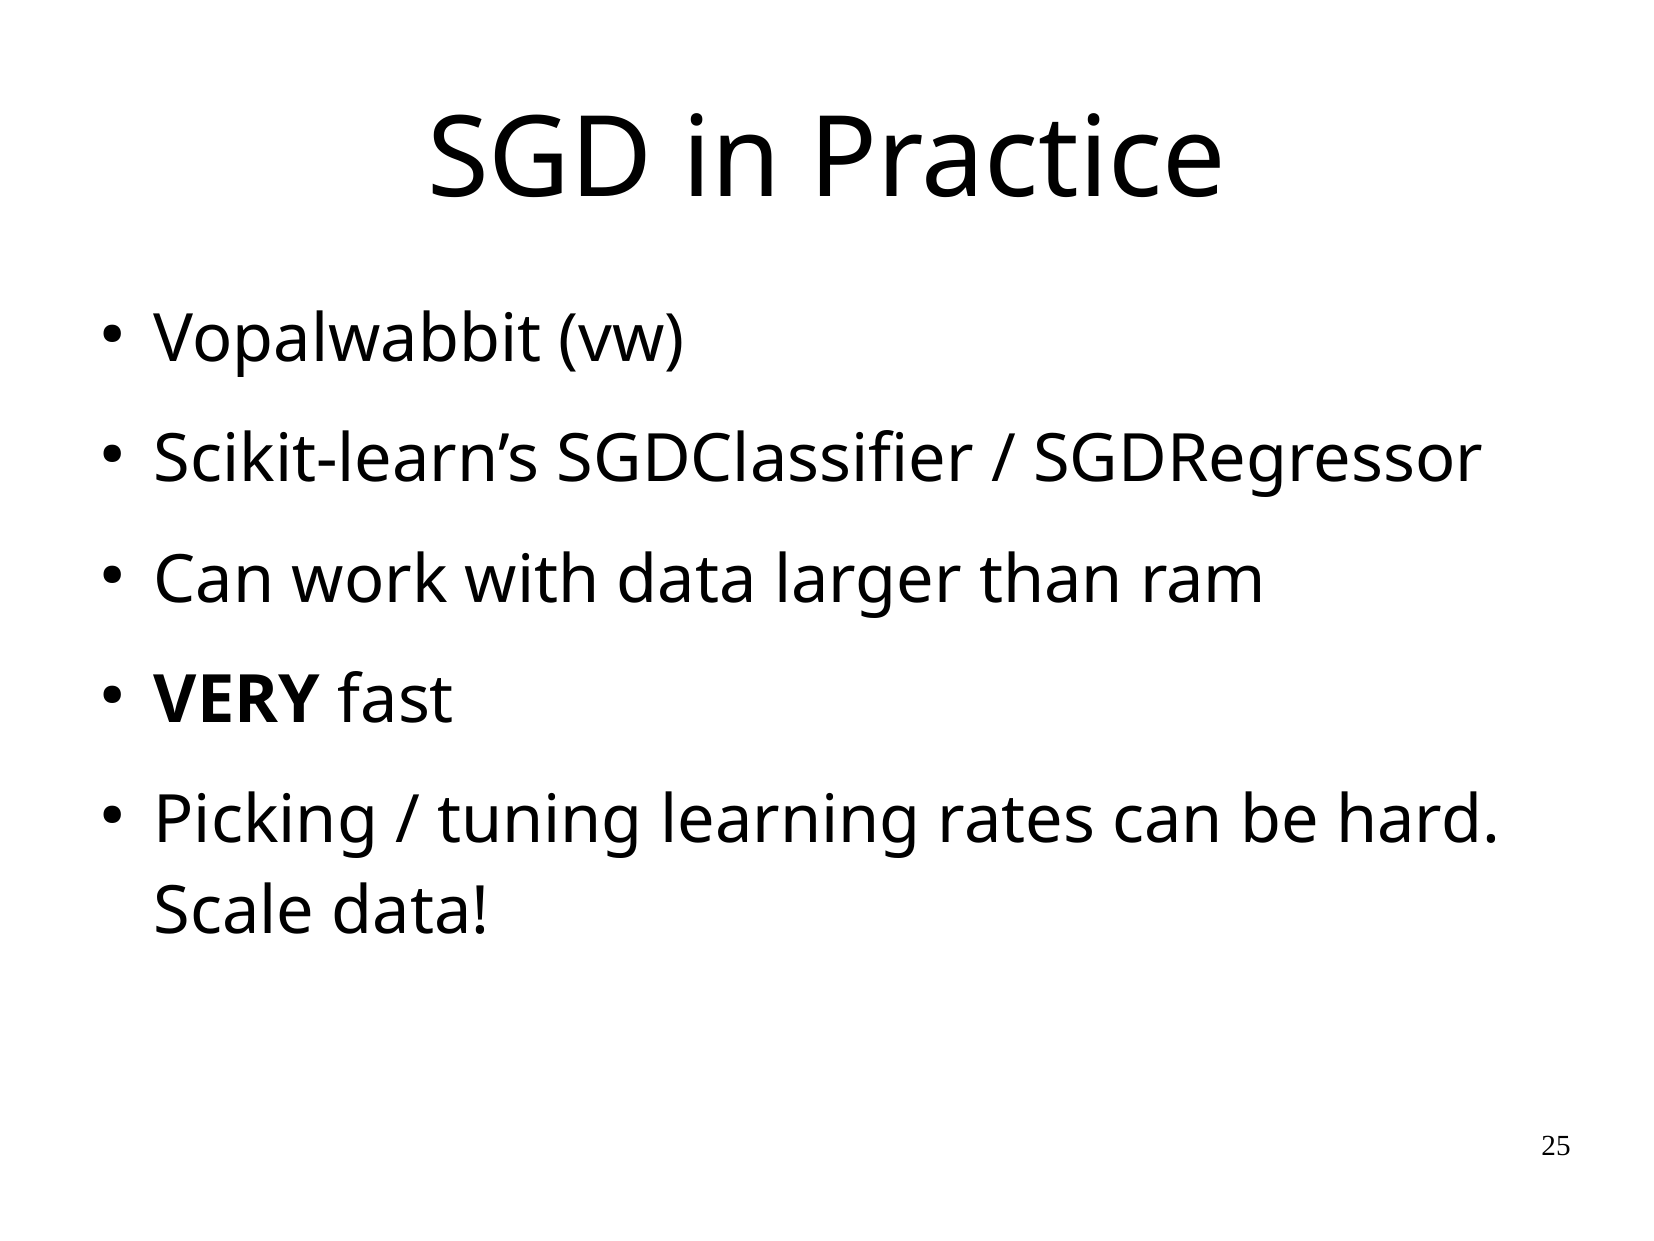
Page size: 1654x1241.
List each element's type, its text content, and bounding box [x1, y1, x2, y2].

list Vopalwabbit (vw) Scikit-learn’s SGDClassifier / SGDRegressor Can work with data larger than ram VERY fast Picking / tuning learning rates can be hard. Scale data! [82, 290, 1571, 1010]
title SGD in Practice [82, 49, 1571, 257]
